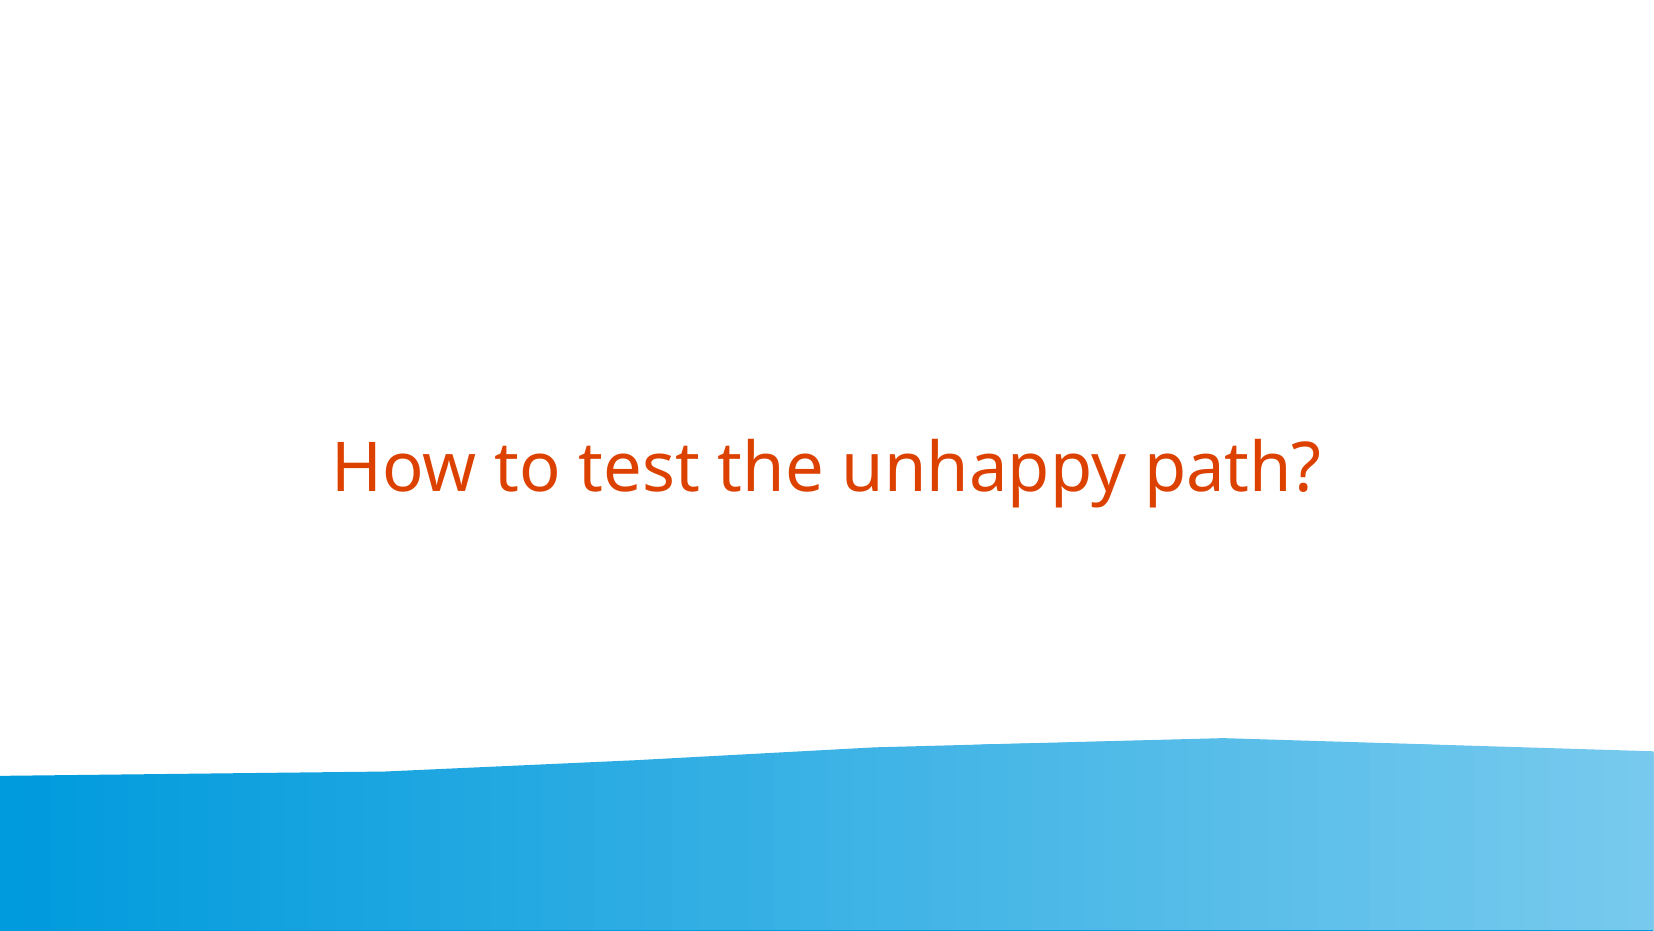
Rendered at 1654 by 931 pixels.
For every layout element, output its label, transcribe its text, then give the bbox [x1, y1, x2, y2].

title How to test the unhappy path? [88, 349, 1565, 581]
